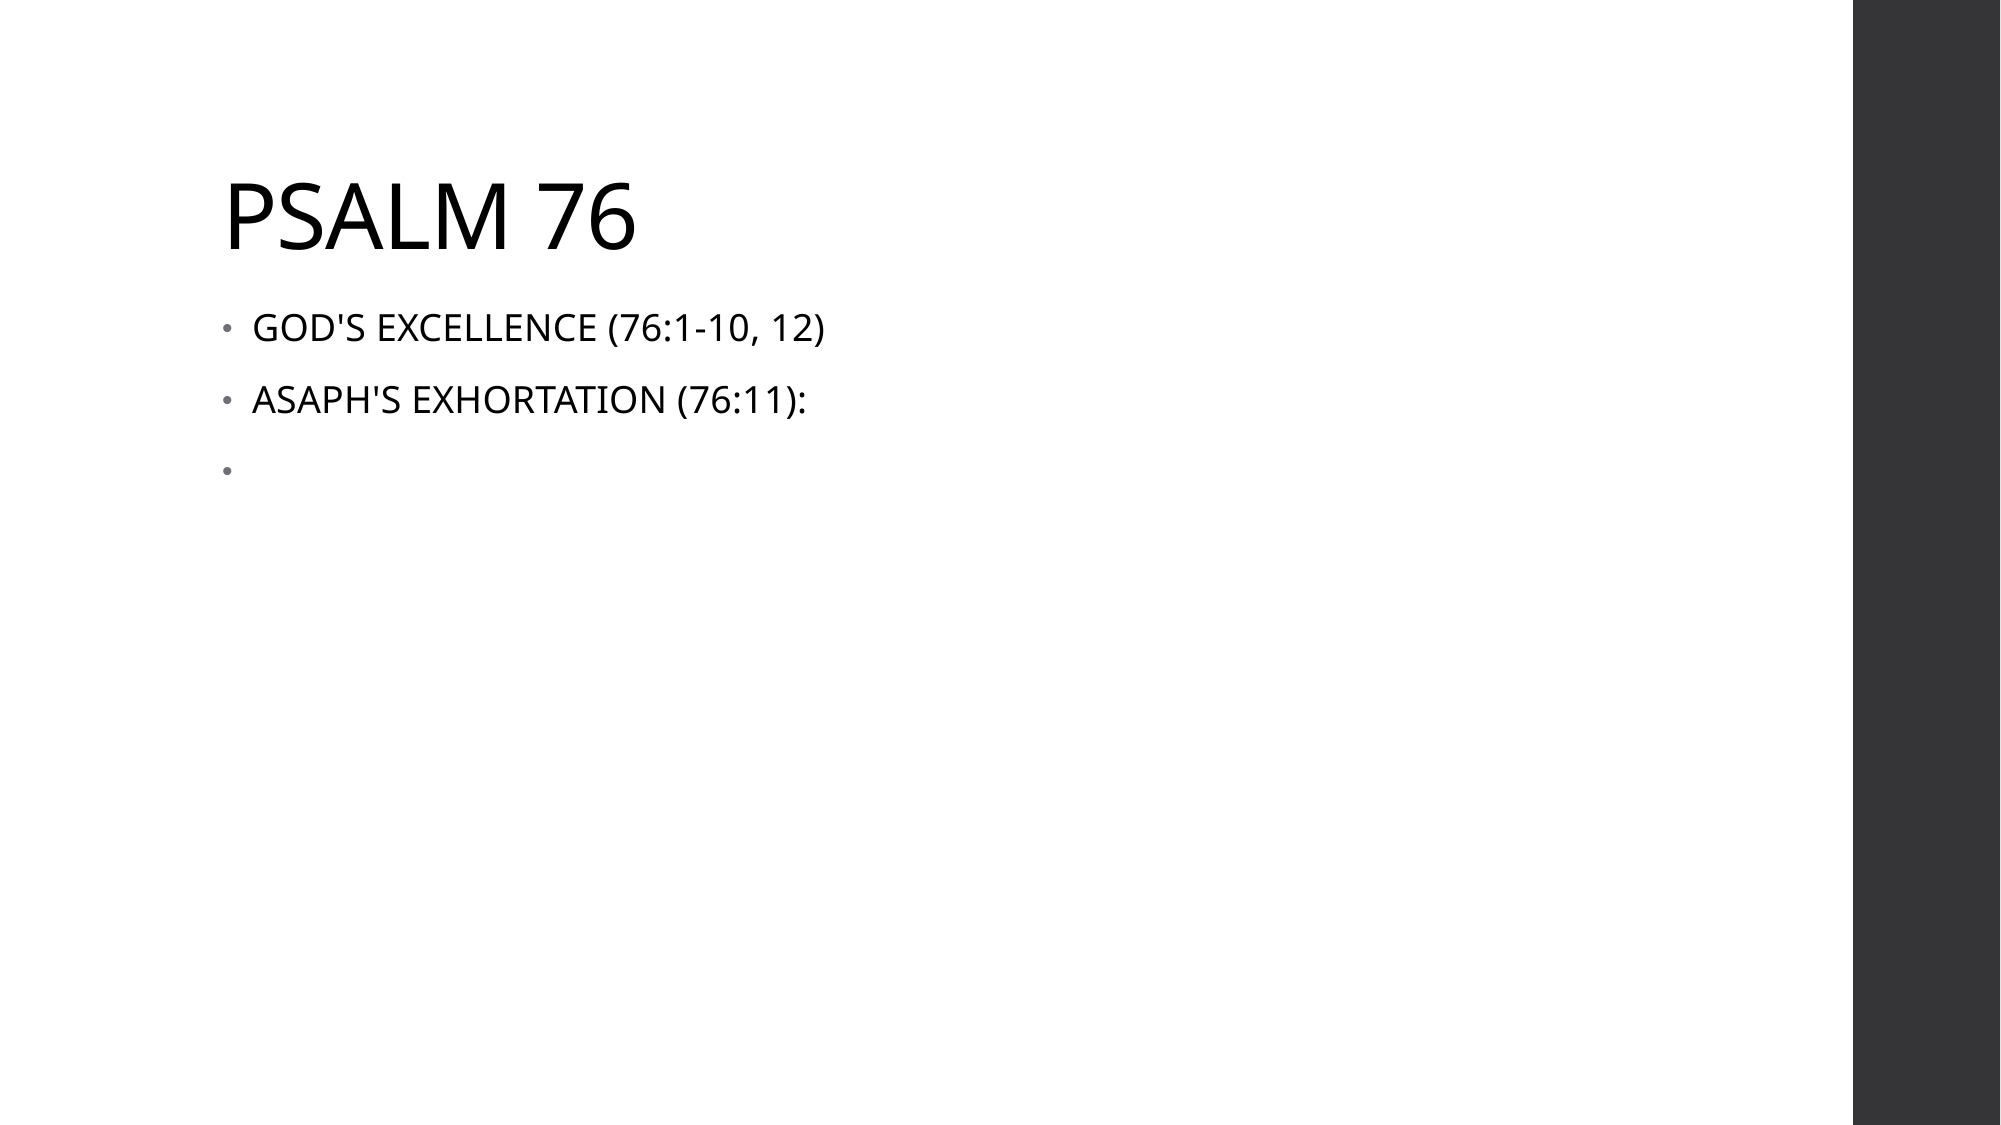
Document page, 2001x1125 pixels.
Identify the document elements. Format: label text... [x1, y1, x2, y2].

list GOD'S EXCELLENCE (76:1-10, 12) ASAPH'S EXHORTATION (76:11): [206, 299, 1617, 1014]
title PSALM 76 [206, 60, 1797, 278]
